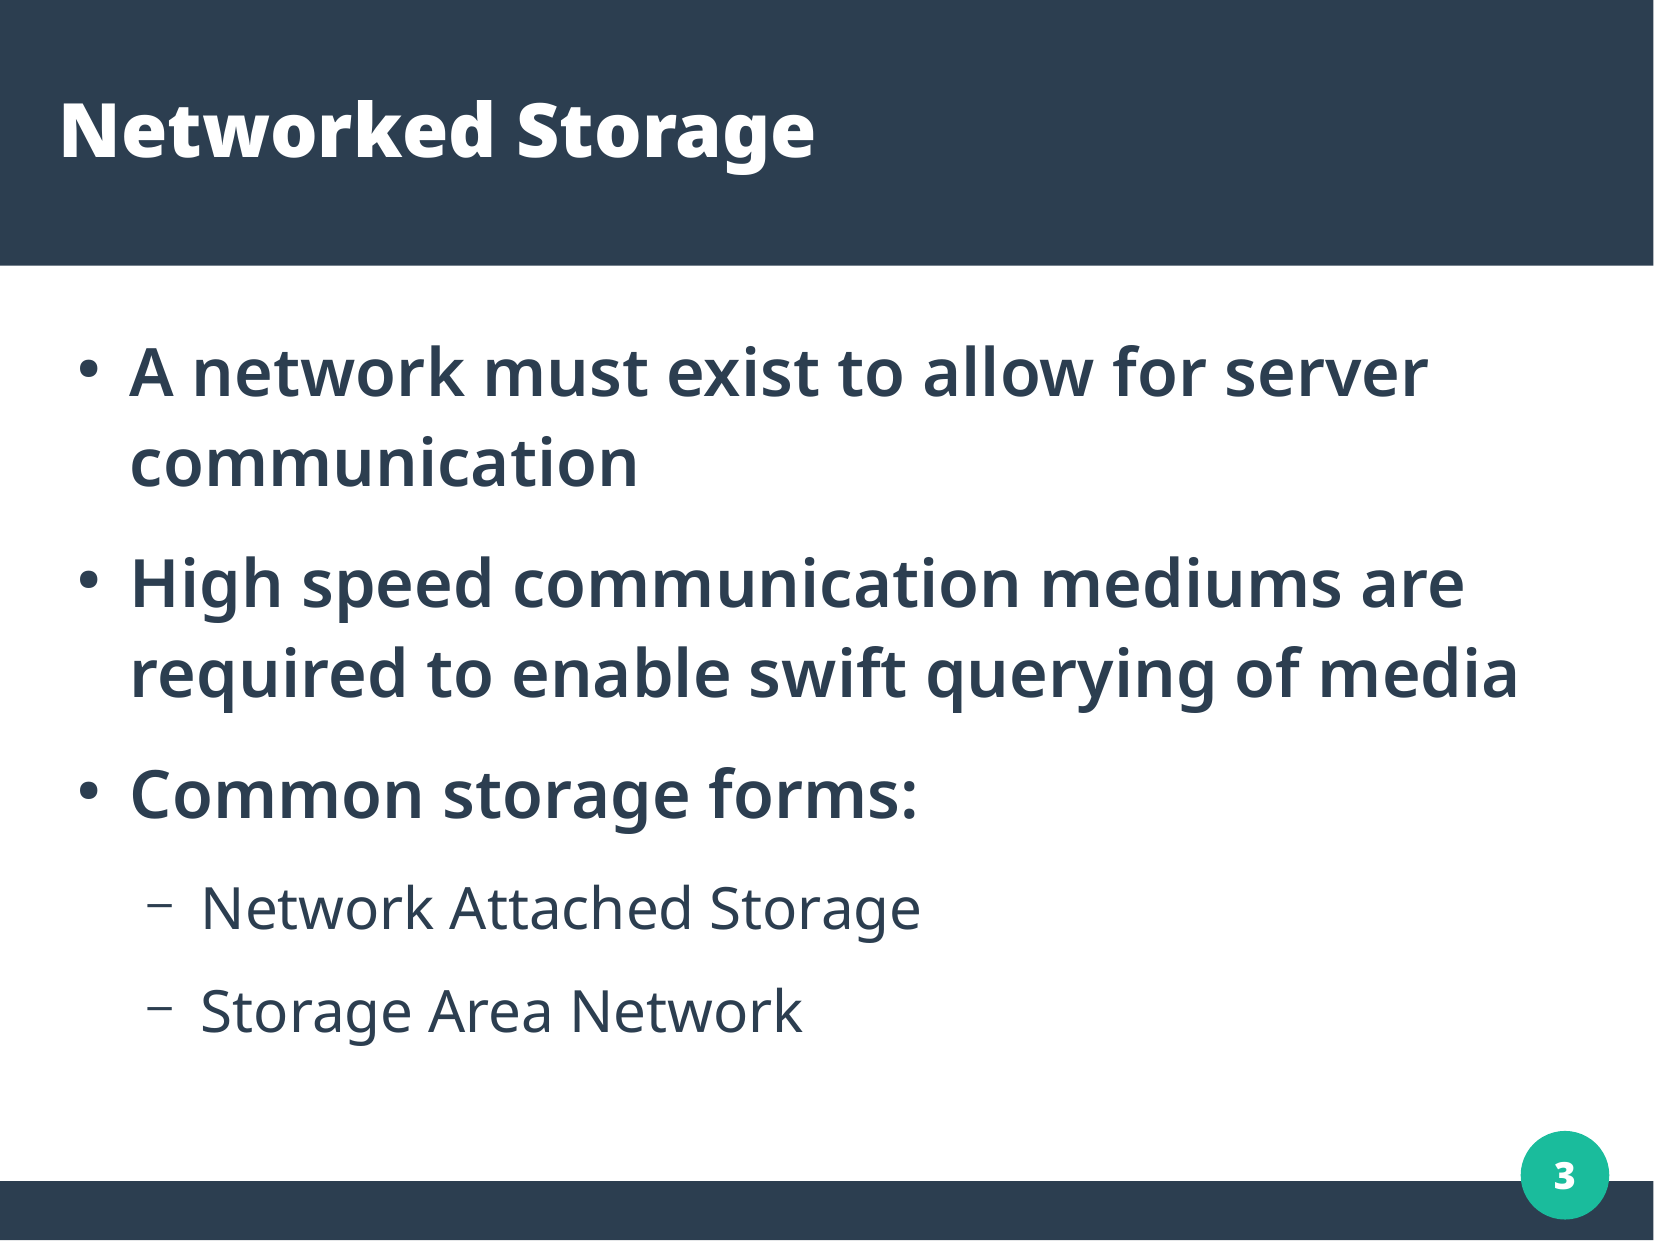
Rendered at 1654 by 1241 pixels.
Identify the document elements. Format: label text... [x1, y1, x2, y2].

title Networked Storage [59, 49, 1595, 207]
list A network must exist to allow for server communication High speed communication mediums are required to enable swift querying of media Common storage forms: Network Attached Storage Storage Area Network [59, 324, 1595, 1152]
